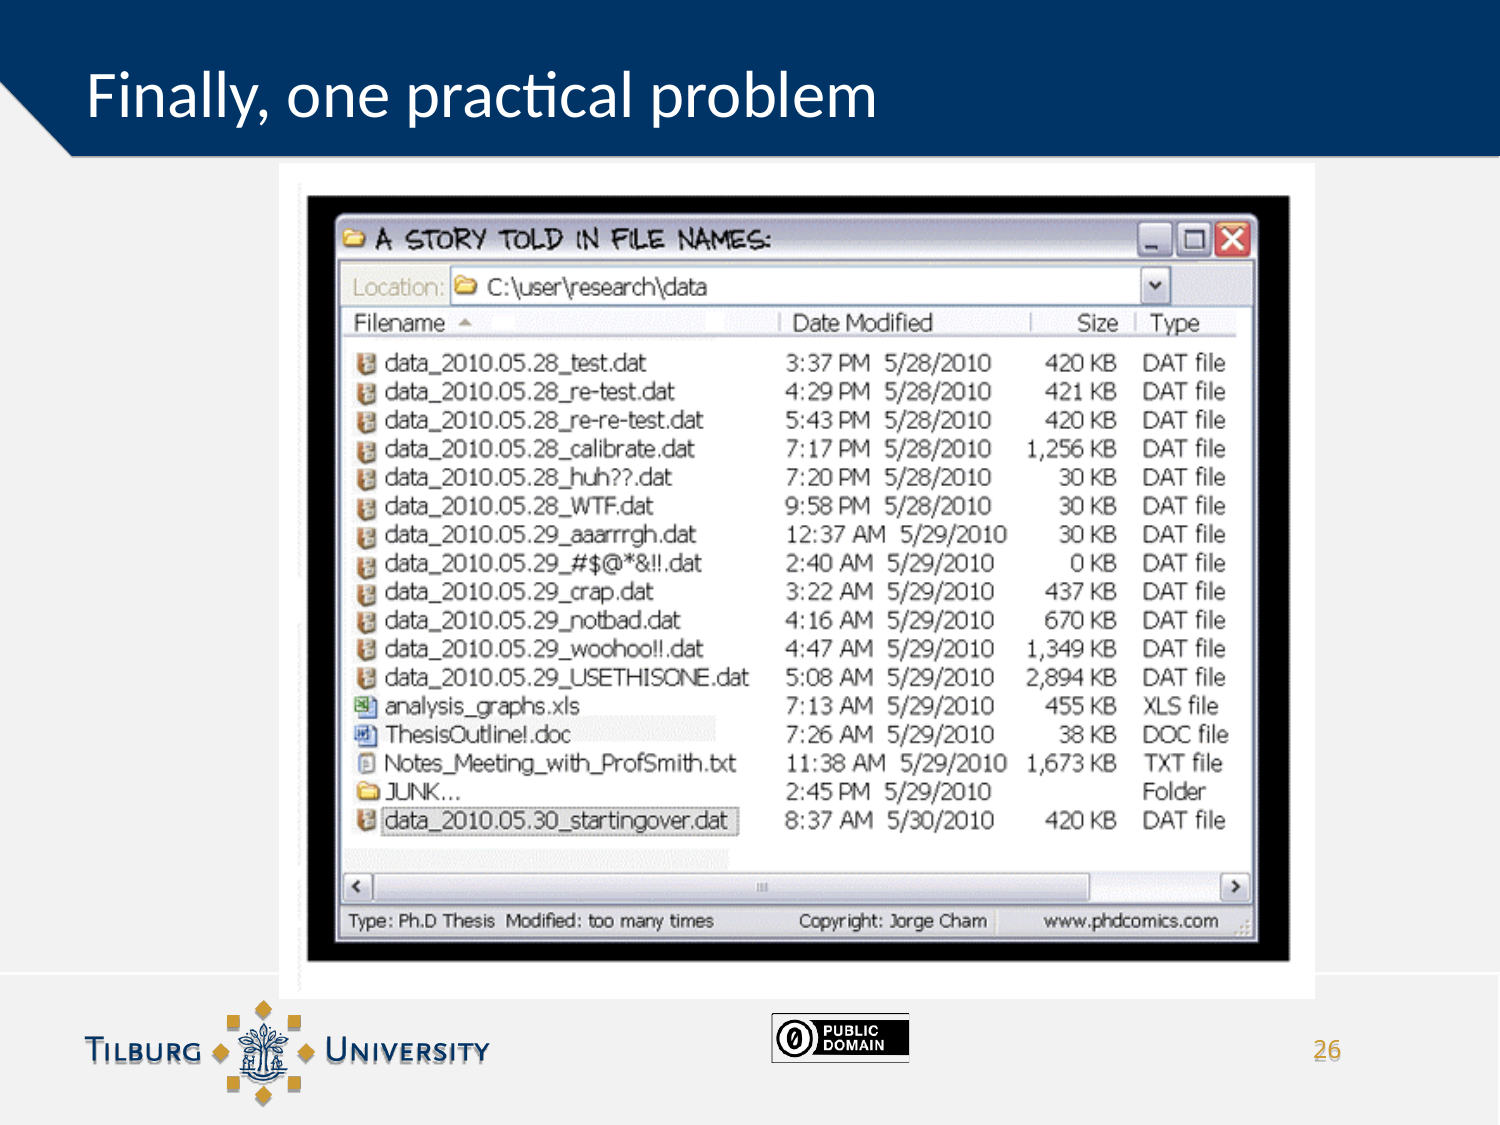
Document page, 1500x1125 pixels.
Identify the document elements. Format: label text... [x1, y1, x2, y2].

text_box Finally, one practical problem [71, 43, 1472, 140]
text_box [772, 1014, 909, 1062]
picture [279, 163, 1315, 999]
text_box [1298, 1026, 1426, 1087]
